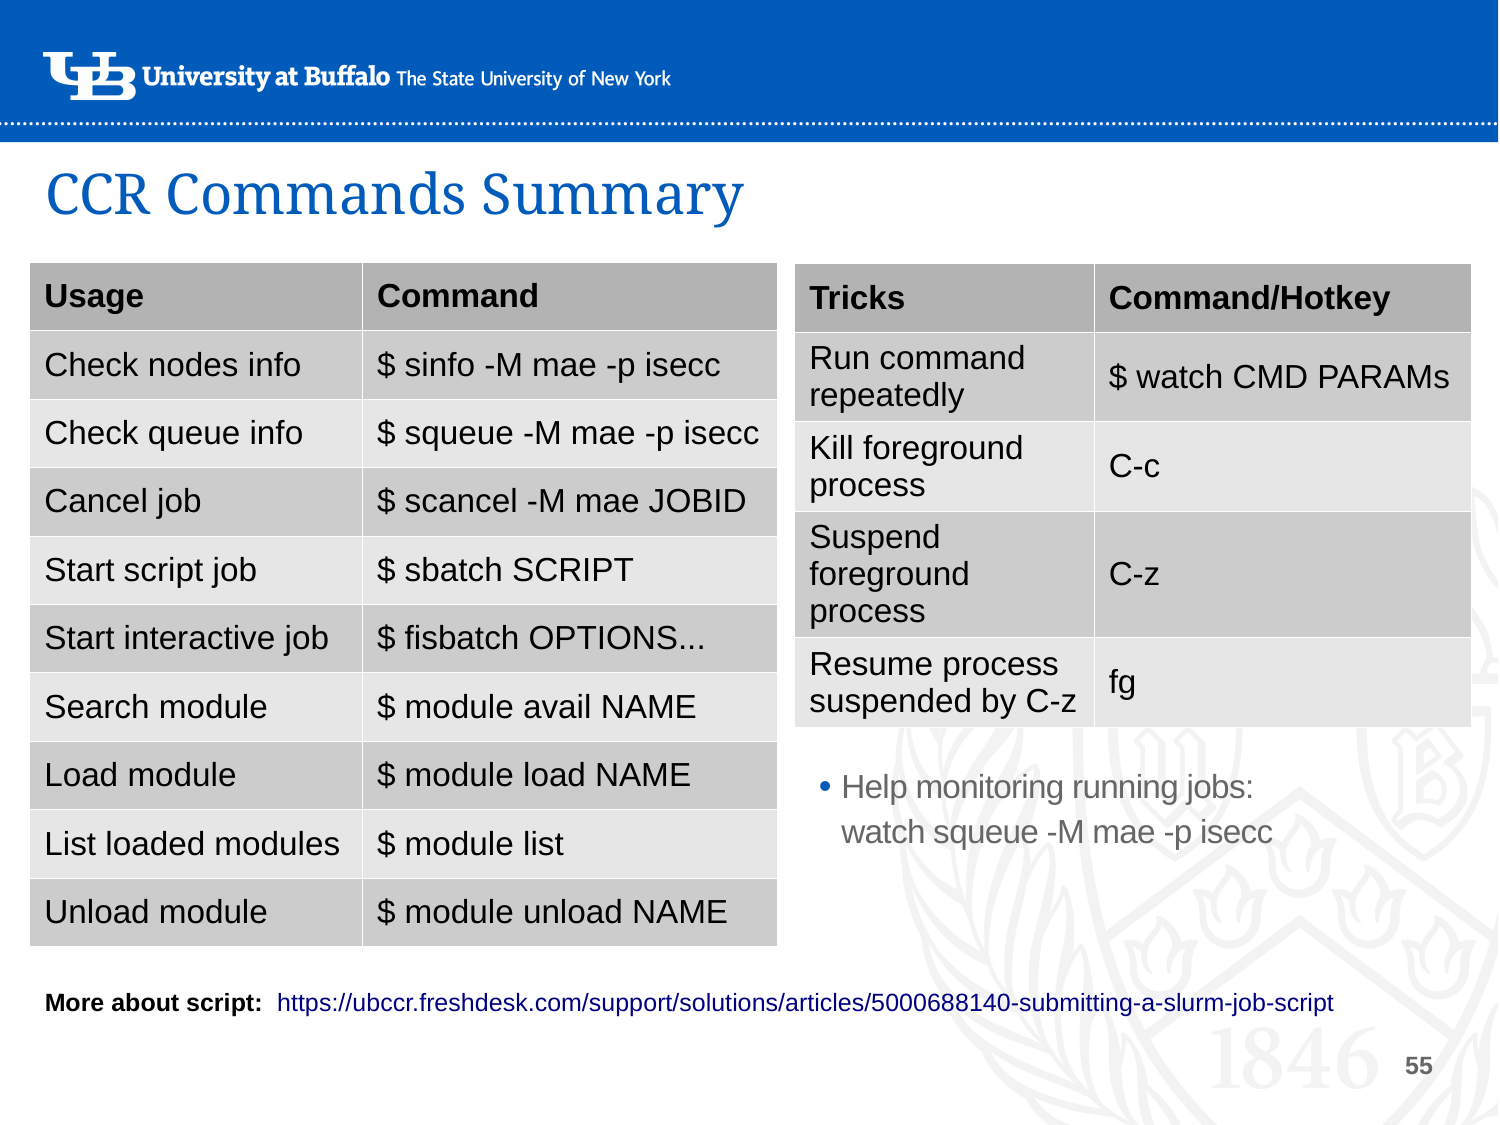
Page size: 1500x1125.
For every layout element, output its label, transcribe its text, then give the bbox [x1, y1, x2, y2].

table_cell List loaded modules [30, 810, 362, 878]
table_cell Start script job [30, 537, 362, 604]
table_cell $ scancel -M mae JOBID [363, 468, 777, 536]
table_cell C-z [1095, 512, 1471, 637]
table_cell $ module load NAME [363, 742, 777, 809]
table_cell $ sinfo -M mae -p isecc [363, 331, 777, 399]
table_cell $ module unload NAME [363, 879, 777, 946]
table_header Usage [30, 263, 362, 330]
table_header Command [363, 263, 777, 330]
picture [0, 0, 1499, 1125]
table_cell $ module avail NAME [363, 673, 777, 741]
table_cell C-c [1095, 422, 1471, 511]
table_cell $ squeue -M mae -p isecc [363, 400, 777, 467]
table_cell Run command repeatedly [795, 333, 1094, 421]
table_cell $ fisbatch OPTIONS... [363, 605, 777, 672]
table_cell Cancel job [30, 468, 362, 536]
table_cell Search module [30, 673, 362, 741]
table_cell Resume process suspended by C-z [795, 638, 1094, 727]
table_cell Check nodes info [30, 331, 362, 399]
table_cell Start interactive job [30, 605, 362, 672]
table_cell $ sbatch SCRIPT [363, 537, 777, 604]
table_cell $ watch CMD PARAMs [1095, 333, 1471, 421]
table_cell Kill foreground process [795, 422, 1094, 511]
table_cell Check queue info [30, 400, 362, 467]
table_cell Unload module [30, 879, 362, 946]
text_box More about script: https://ubccr.freshdesk.com/support/solutions/articles/5000688140-submitting-a-slurm-job-script [30, 980, 1426, 1086]
table_cell Suspend foreground process [795, 512, 1094, 637]
table_cell $ module list [363, 810, 777, 878]
table_cell fg [1095, 638, 1471, 727]
table_cell Load module [30, 742, 362, 809]
title CCR Commands Summary [30, 153, 841, 233]
table_header Command/Hotkey [1095, 264, 1471, 332]
table_header Tricks [795, 264, 1094, 332]
list Help monitoring running jobs: watch squeue -M mae -p isecc [789, 765, 1347, 871]
